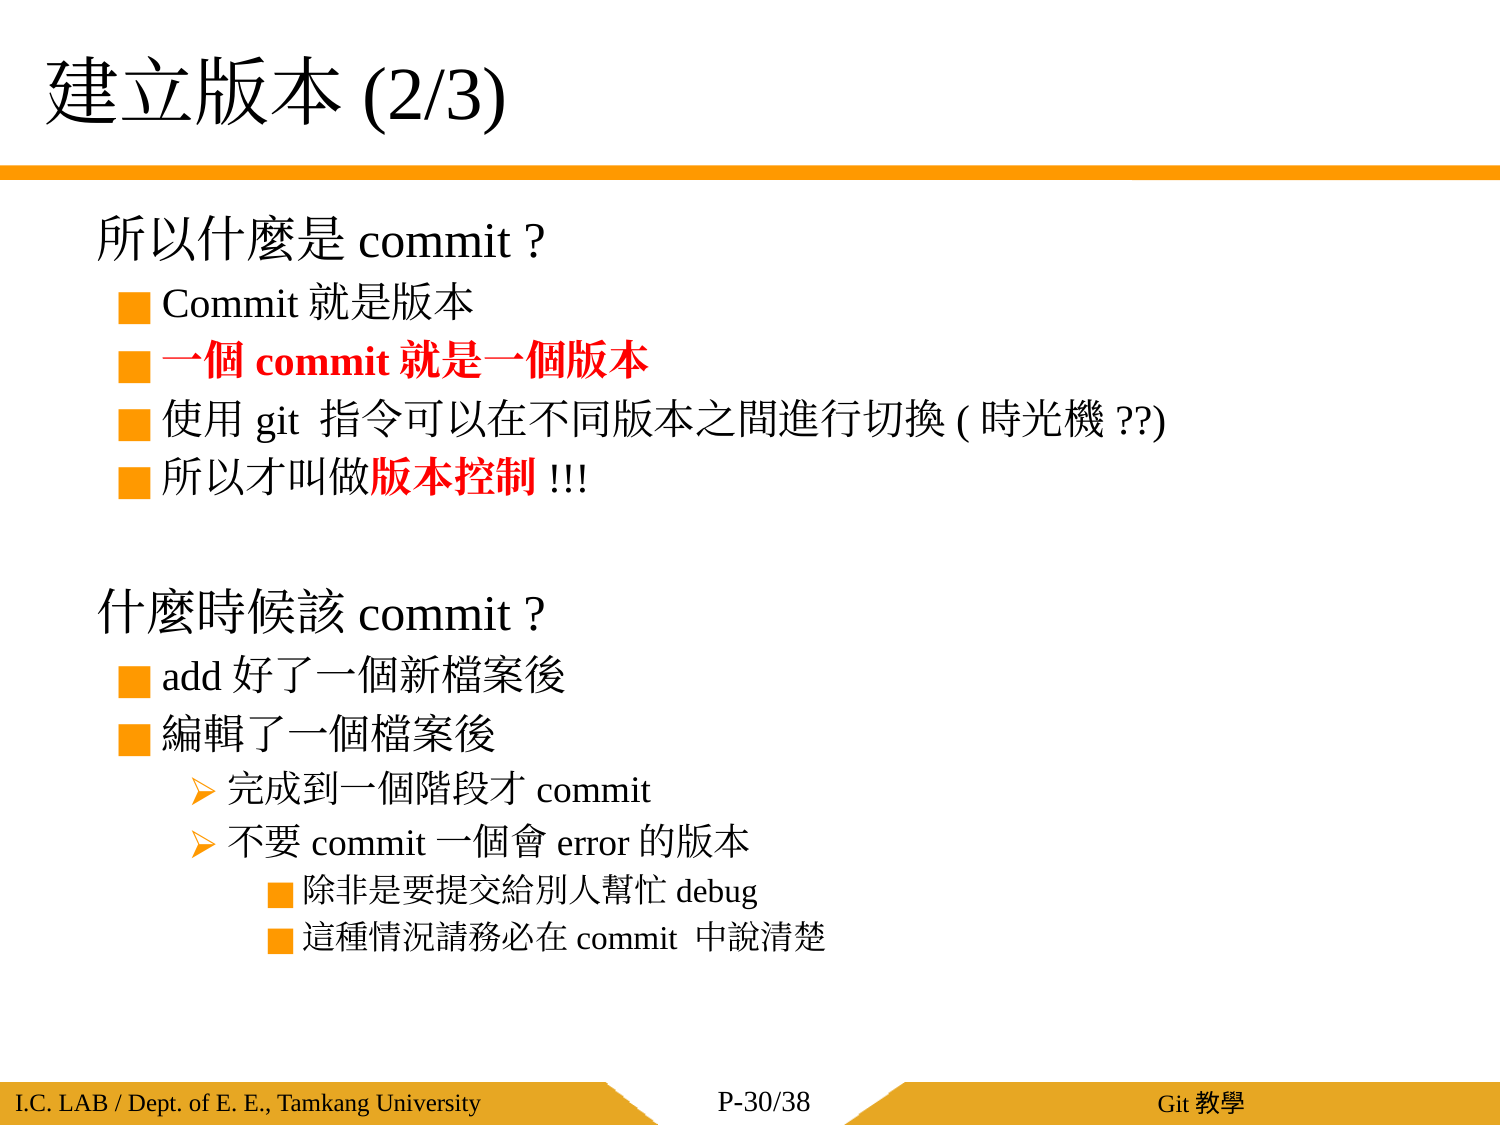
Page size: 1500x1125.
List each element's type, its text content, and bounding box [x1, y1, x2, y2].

list 所以什麼是commit ? Commit就是版本 一個commit就是一個版本 使用git 指令可以在不同版本之間進行切換(時光機??) 所以才叫做版本控制!!! 什麼時候該commit ? add好了一個新檔案後 編輯了一個檔案後 完成到一個階段才commit 不要commit一個會error的版本 除非是要提交給別人幫忙debug 這種情況請務必在commit 中說清楚 [24, 200, 1463, 1074]
picture [0, 1082, 658, 1125]
title 建立版本(2/3) [29, 19, 1459, 161]
picture [842, 1082, 1500, 1125]
